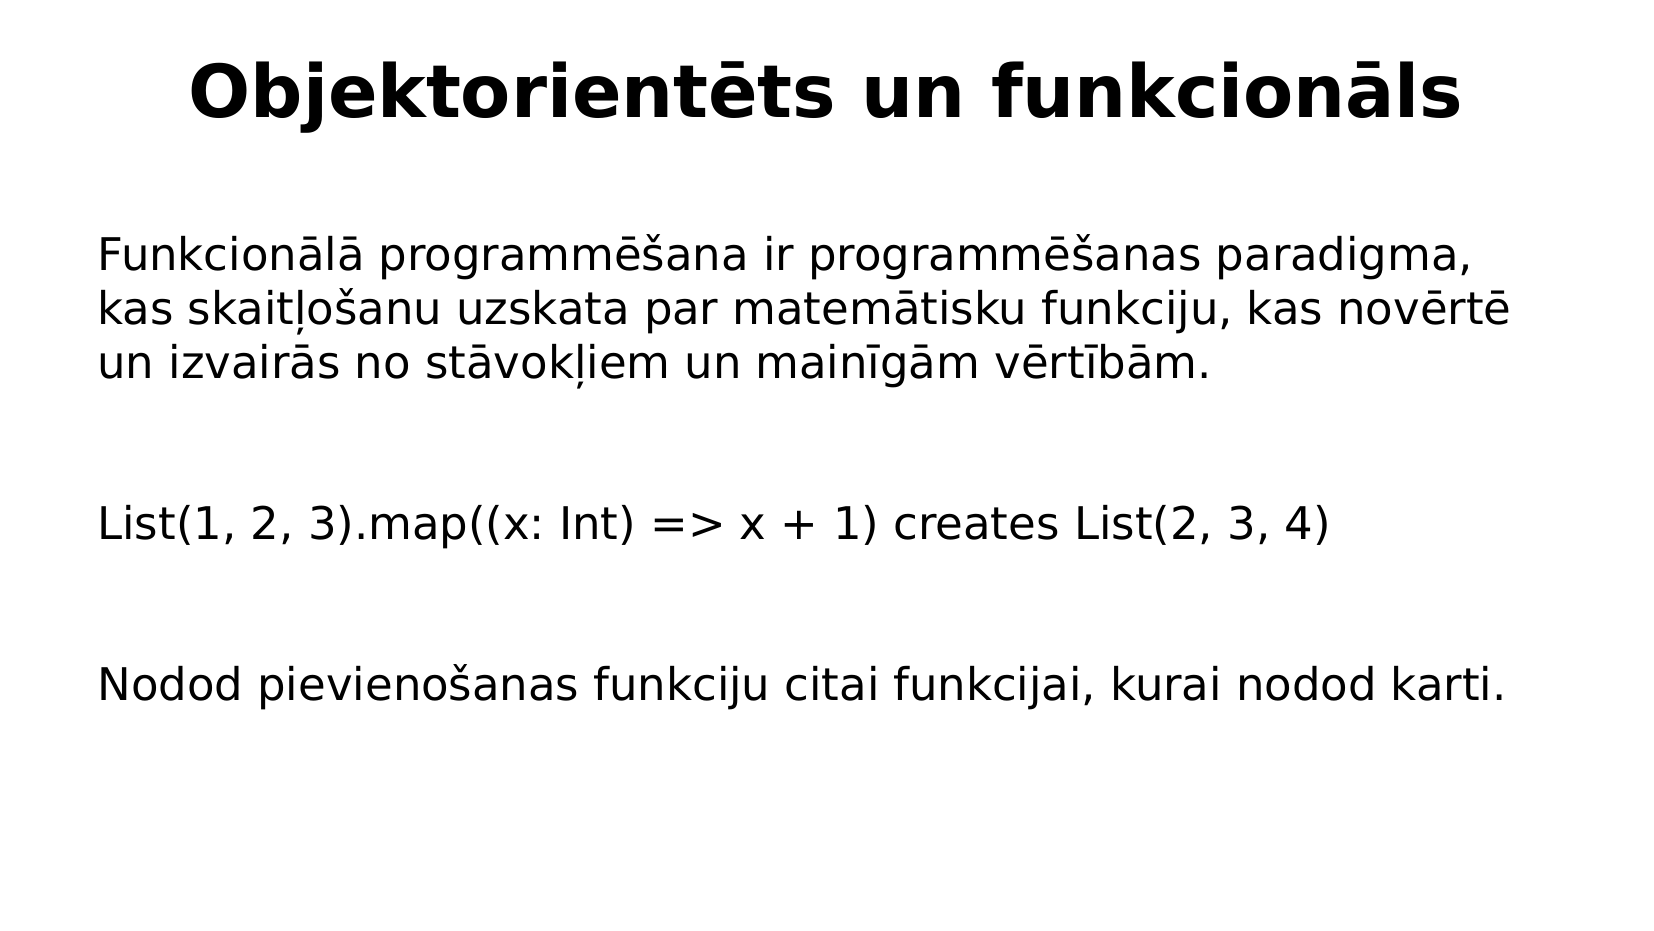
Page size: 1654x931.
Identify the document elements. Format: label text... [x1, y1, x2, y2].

title Objektorientēts un funkcionāls [82, 37, 1571, 147]
list Funkcionālā programmēšana ir programmēšanas paradigma, kas skaitļošanu uzskata par matemātisku funkciju, kas novērtē un izvairās no stāvokļiem un mainīgām vērtībām. List(1, 2, 3).map((x: Int) => x + 1) creates List(2, 3, 4) Nodod pievienošanas funkciju citai funkcijai, kurai nodod karti. [82, 217, 1571, 758]
